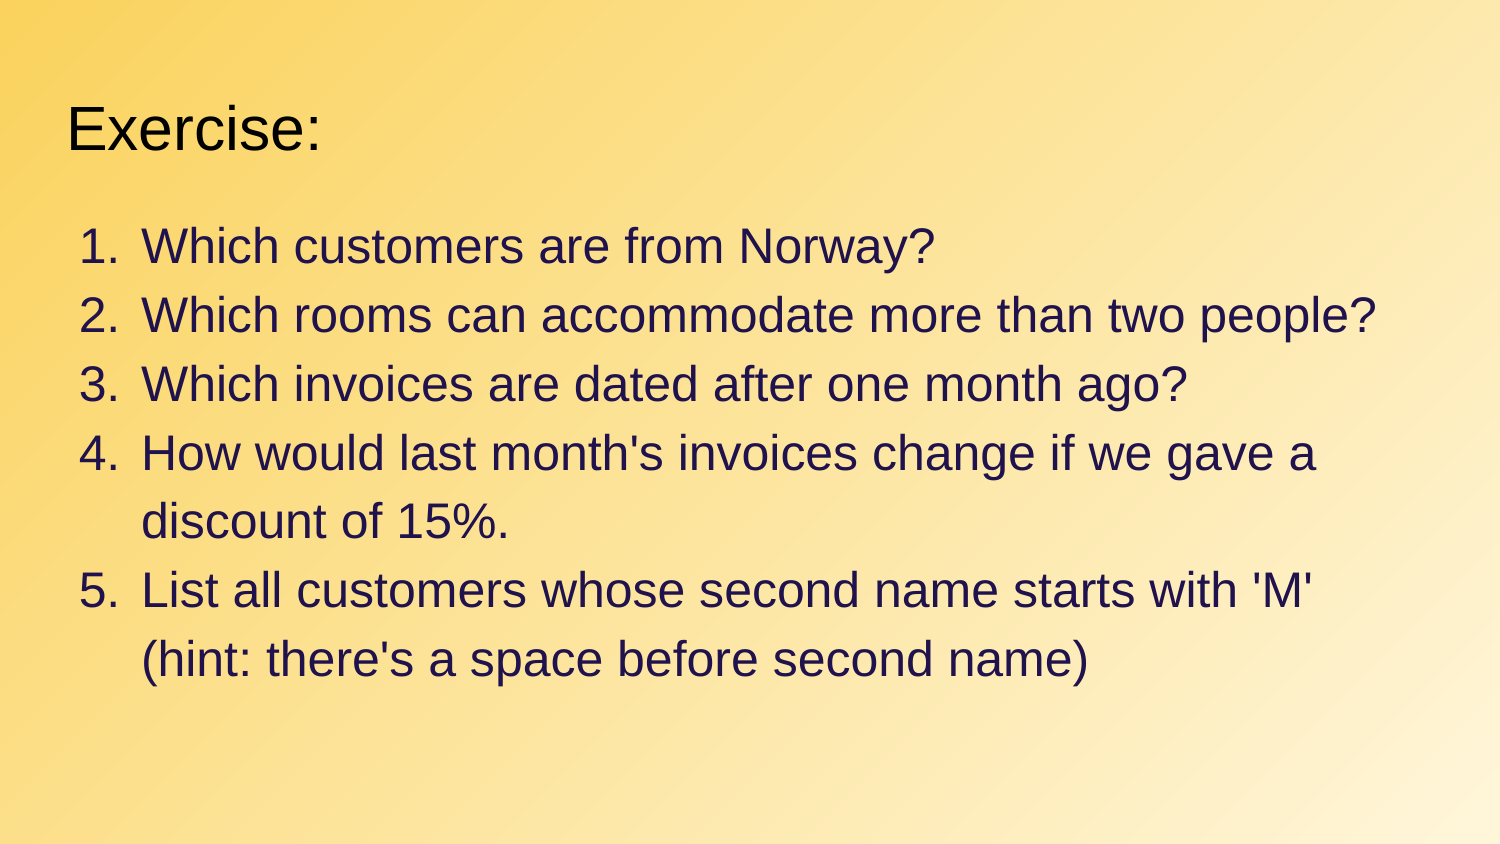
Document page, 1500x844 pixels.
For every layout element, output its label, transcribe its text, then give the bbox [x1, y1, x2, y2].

list Which customers are from Norway? Which rooms can accommodate more than two people? Which invoices are dated after one month ago? How would last month's invoices change if we gave a discount of 15%. List all customers whose second name starts with 'M' (hint: there's a space before second name) [51, 189, 1449, 750]
title Exercise: [51, 72, 1449, 167]
